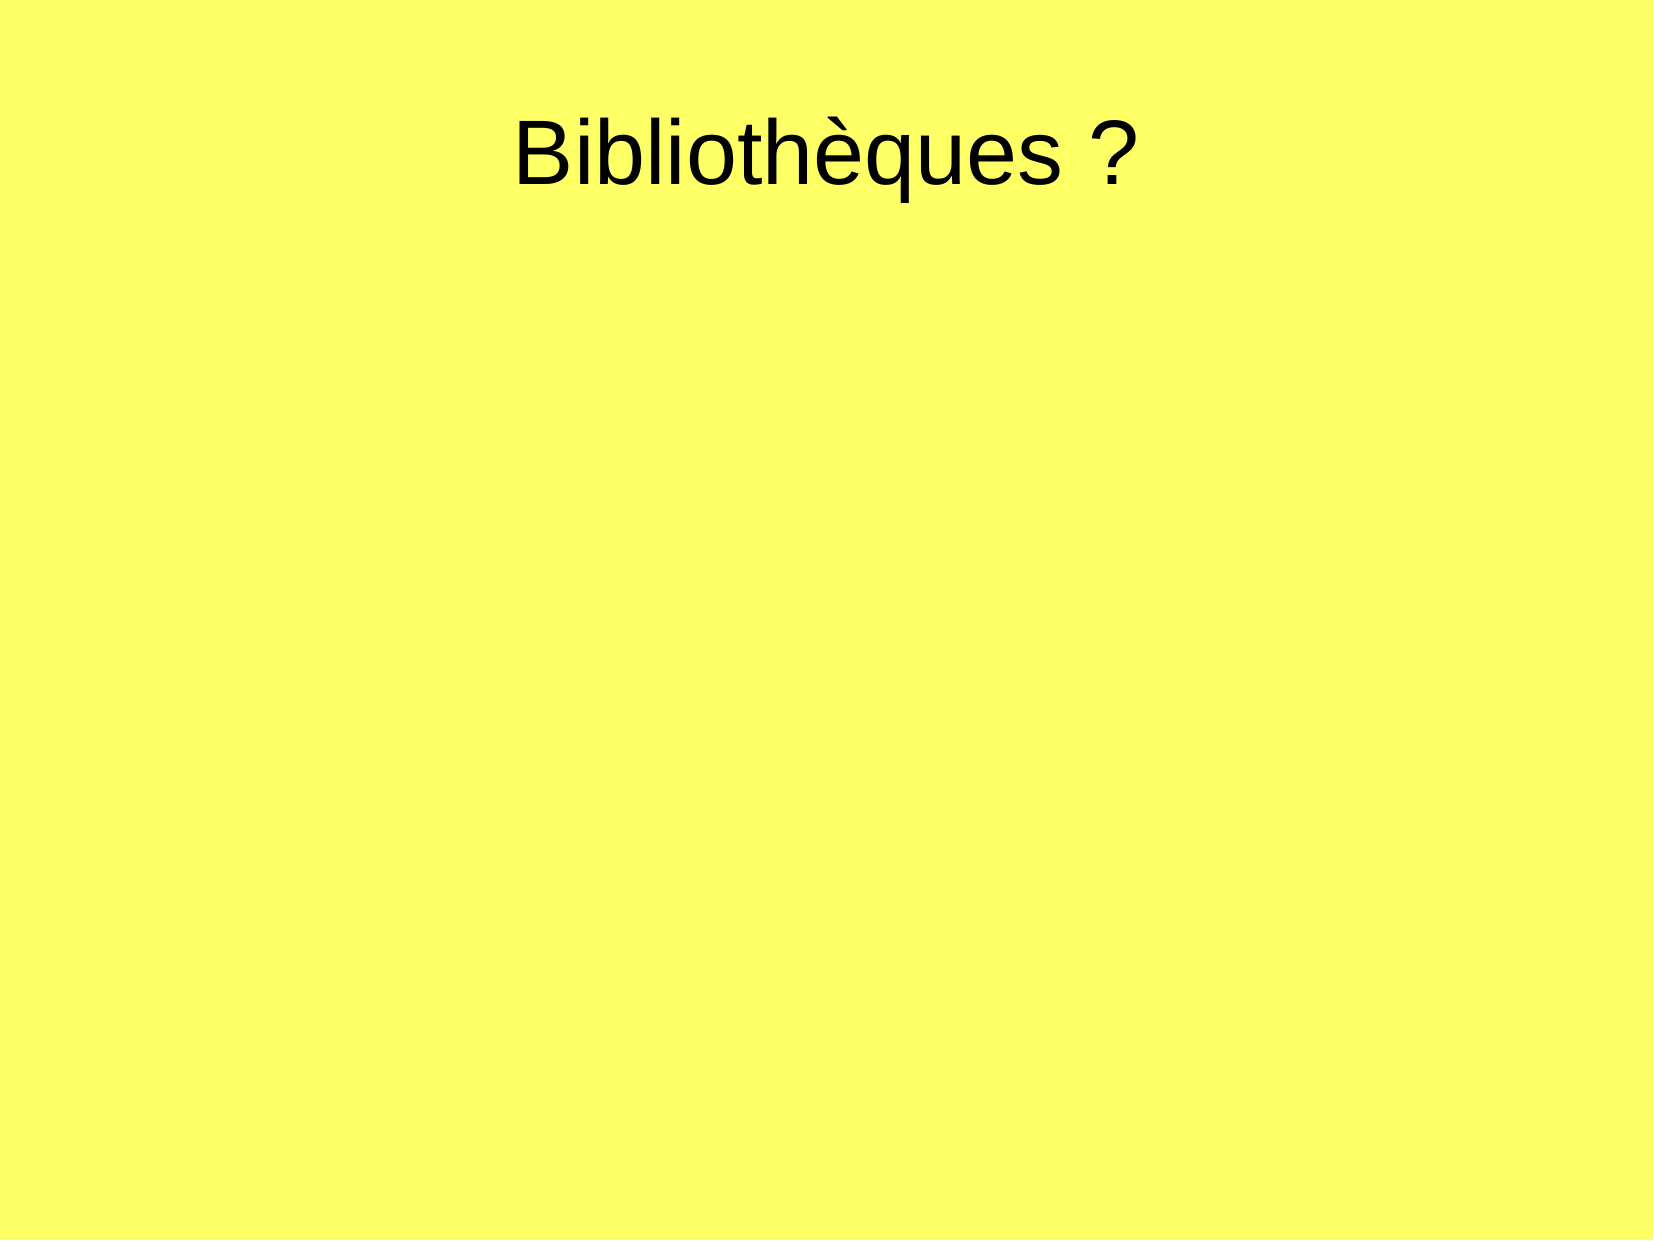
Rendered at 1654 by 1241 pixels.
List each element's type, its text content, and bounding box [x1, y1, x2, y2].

title Bibliothèques ? [82, 49, 1571, 257]
